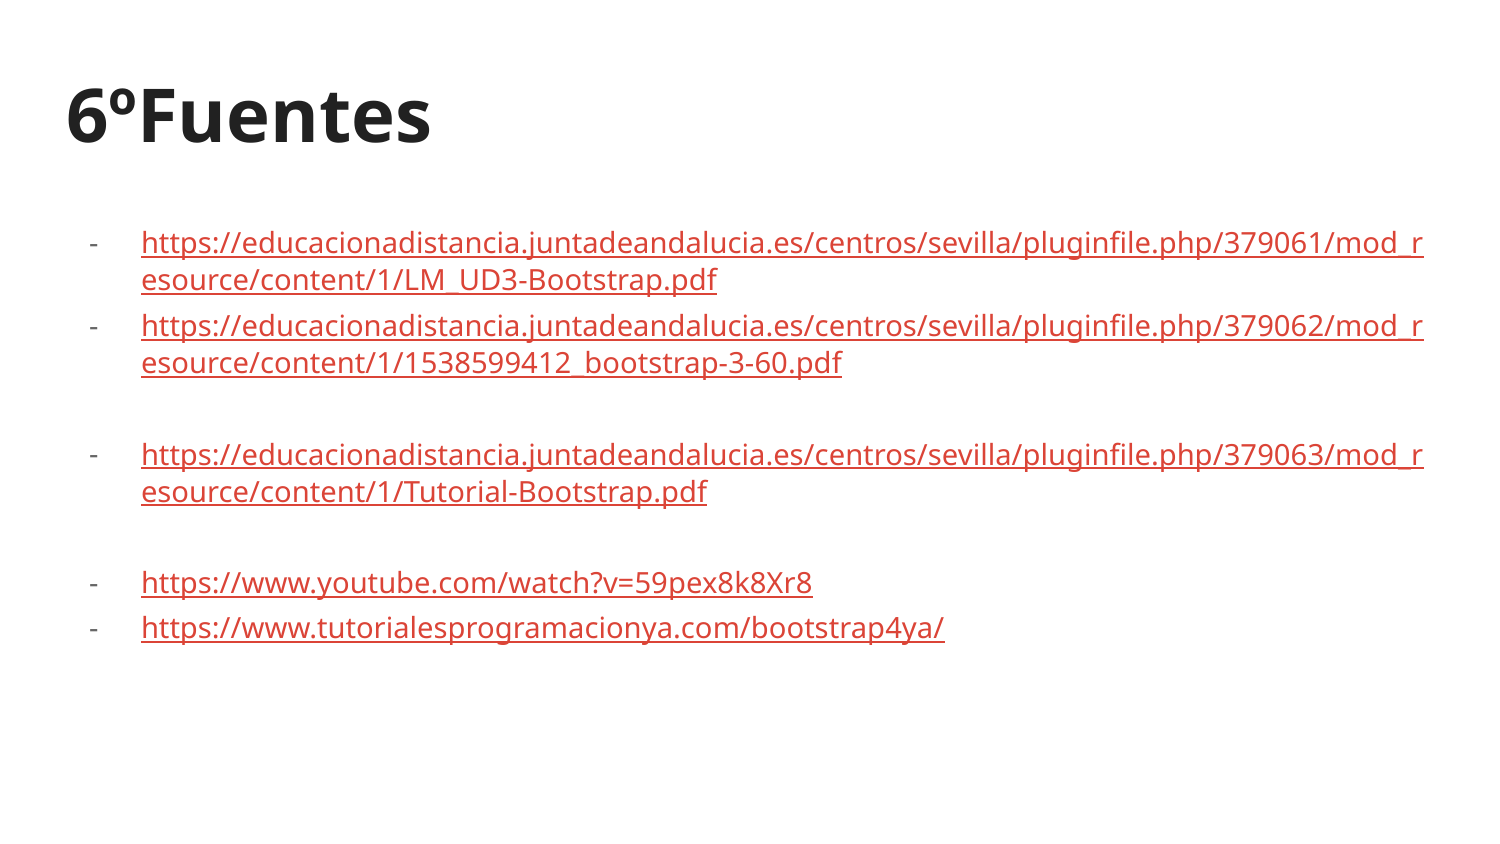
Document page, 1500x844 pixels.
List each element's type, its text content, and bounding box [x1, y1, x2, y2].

list https://educacionadistancia.juntadeandalucia.es/centros/sevilla/pluginfile.php/379061/mod_resource/content/1/LM_UD3-Bootstrap.pdf https://educacionadistancia.juntadeandalucia.es/centros/sevilla/pluginfile.php/379062/mod_resource/content/1/1538599412_bootstrap-3-60.pdf https://educacionadistancia.juntadeandalucia.es/centros/sevilla/pluginfile.php/379063/mod_resource/content/1/Tutorial-Bootstrap.pdf https://www.youtube.com/watch?v=59pex8k8Xr8 https://www.tutorialesprogramacionya.com/bootstrap4ya/ [51, 201, 1449, 750]
title 6ºFuentes [51, 48, 1449, 180]
